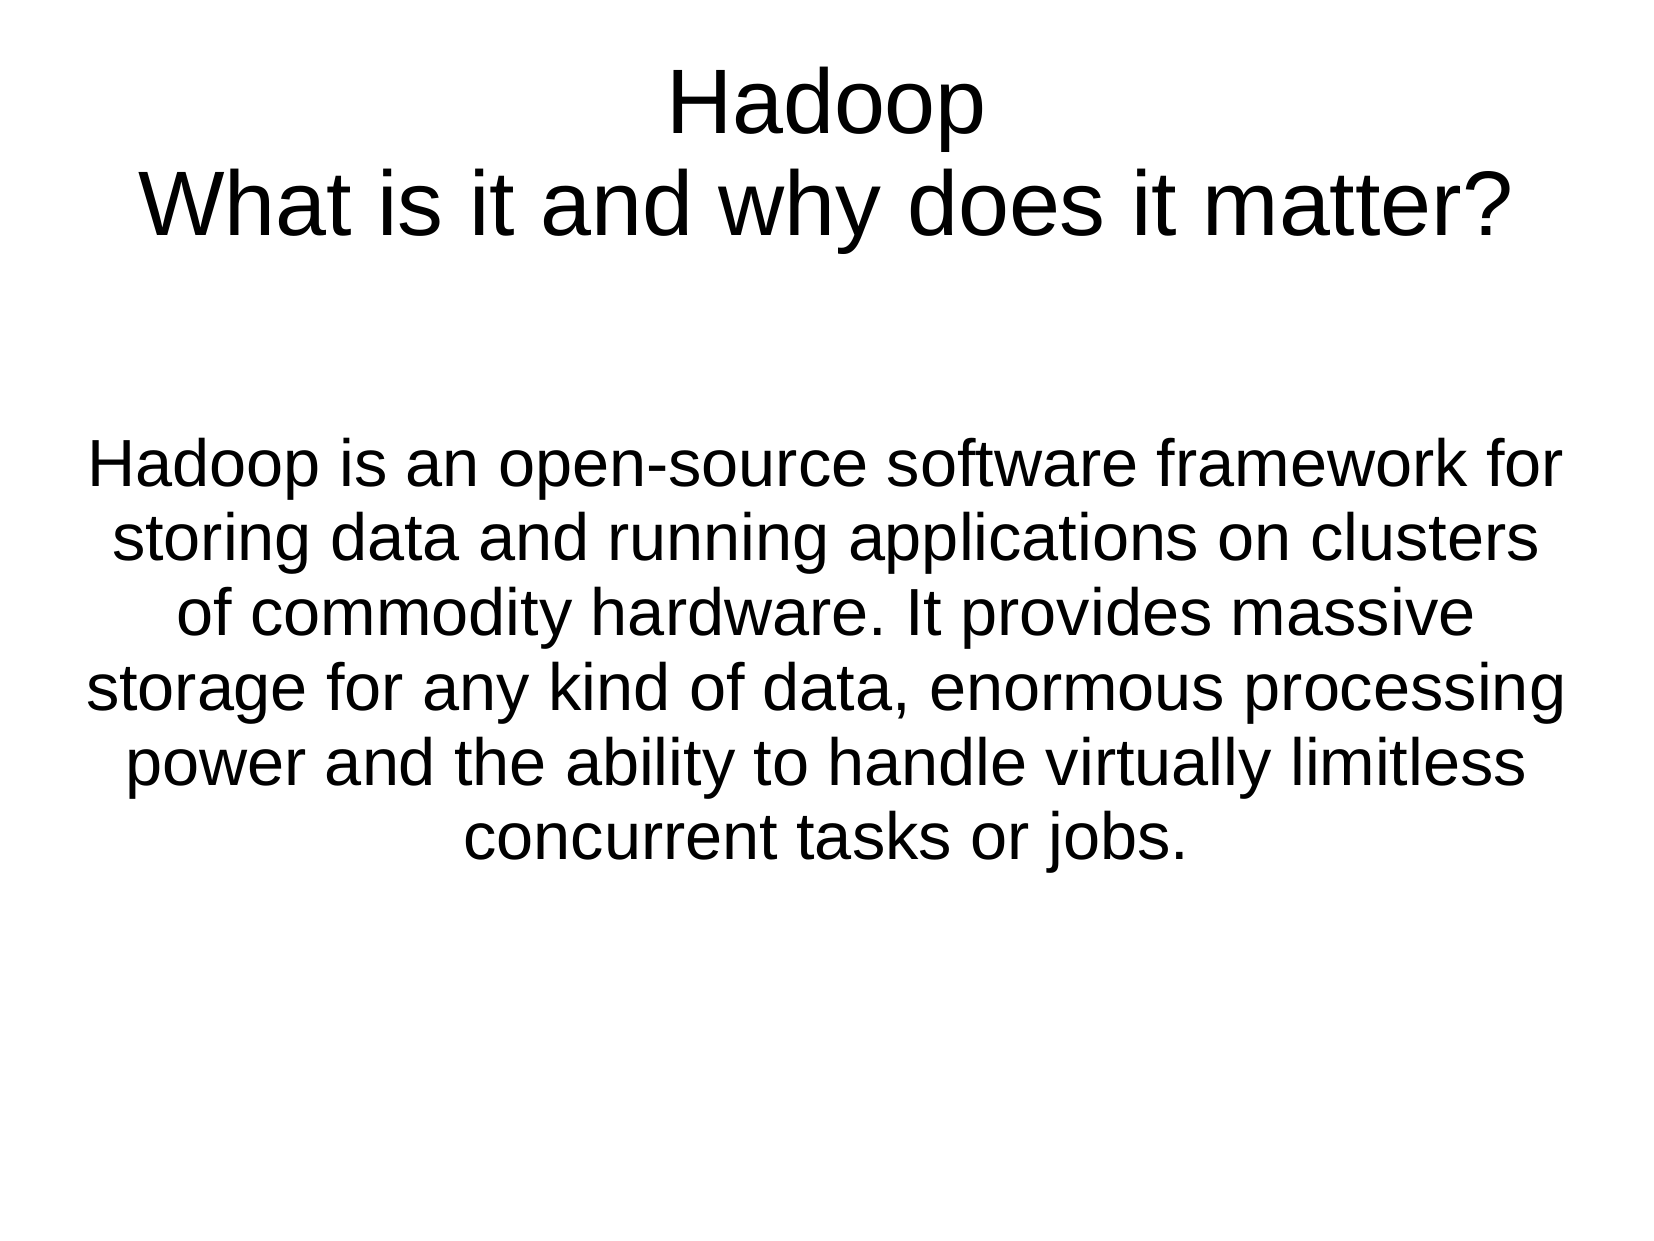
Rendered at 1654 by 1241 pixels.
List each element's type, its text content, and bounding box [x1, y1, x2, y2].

title Hadoop What is it and why does it matter? [82, 49, 1571, 257]
subtitle Hadoop is an open-source software framework for storing data and running applications on clusters of commodity hardware. It provides massive storage for any kind of data, enormous processing power and the ability to handle virtually limitless concurrent tasks or jobs. [82, 290, 1571, 1010]
